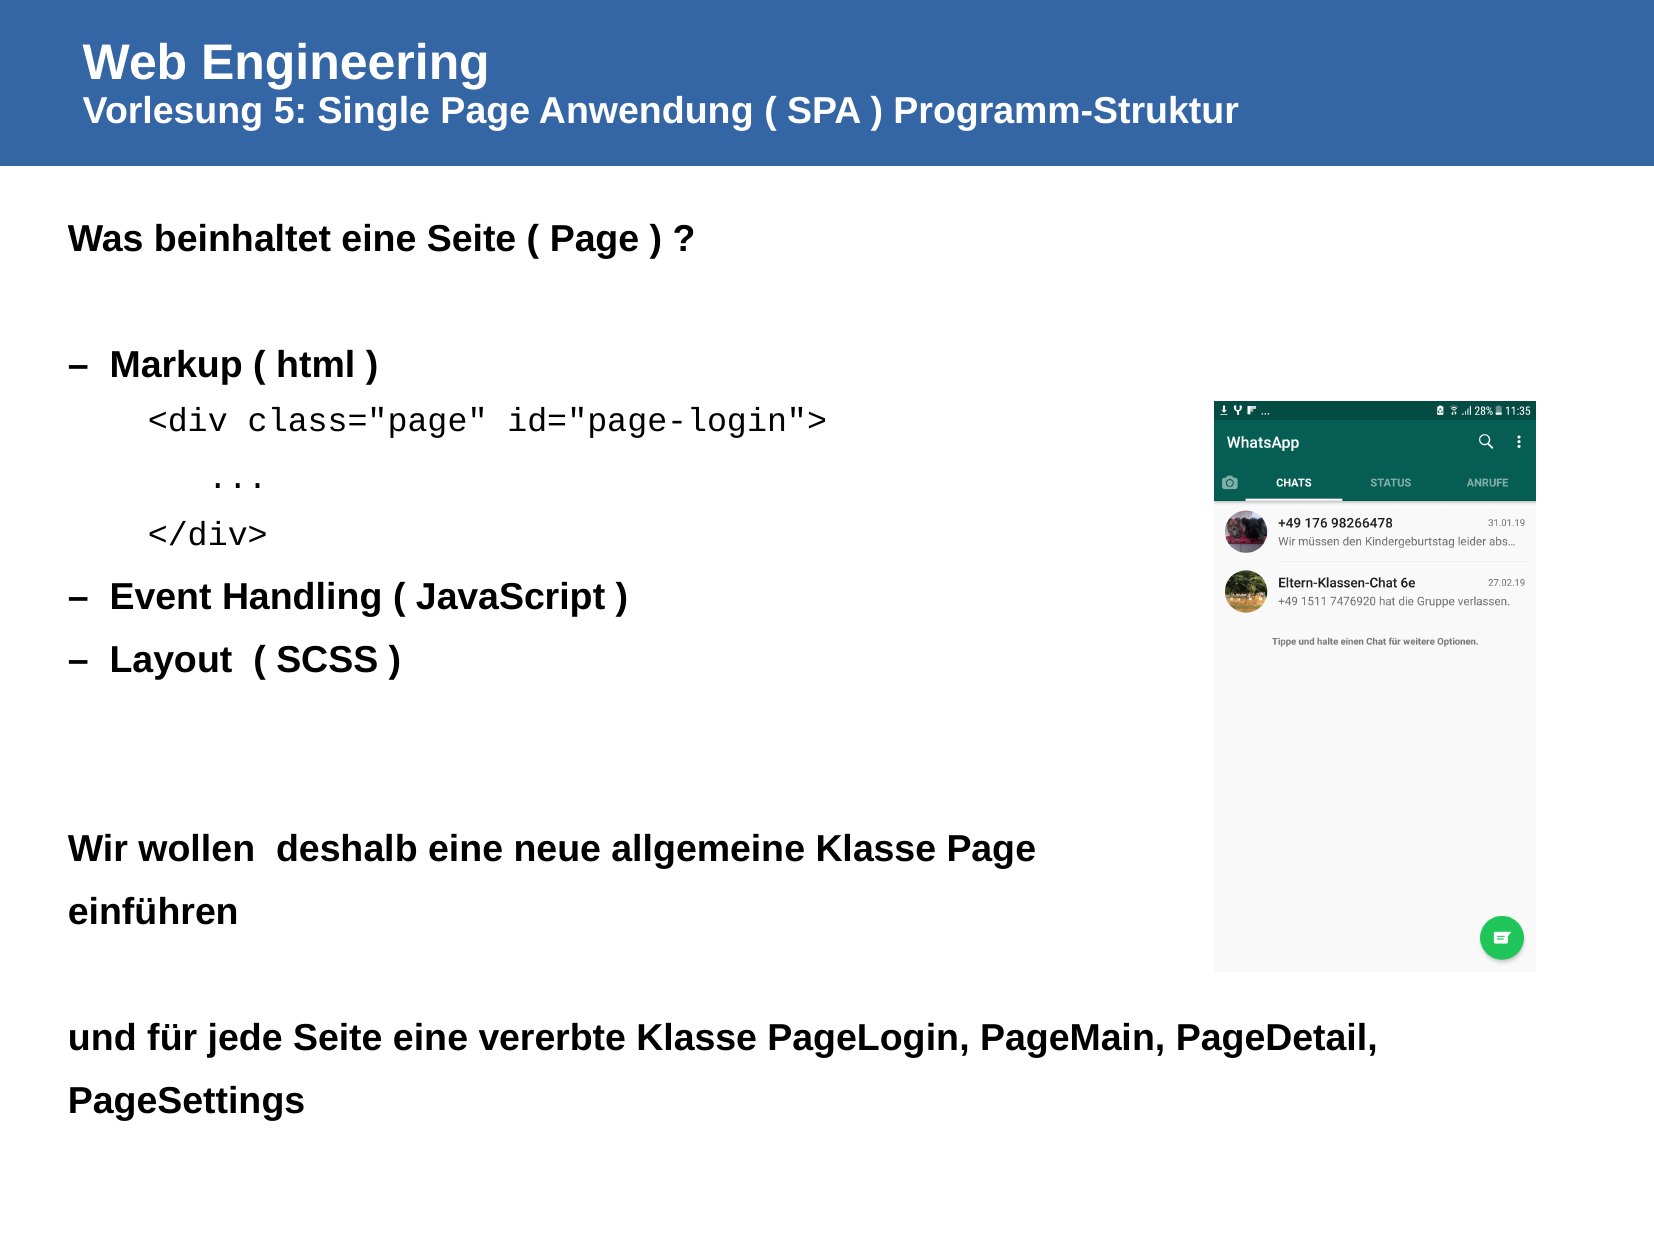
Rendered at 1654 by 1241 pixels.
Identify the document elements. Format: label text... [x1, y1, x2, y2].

title Web Engineering Vorlesung 5: Single Page Anwendung ( SPA ) Programm-Struktur [82, 0, 1571, 166]
picture [1214, 401, 1536, 972]
text_box Was beinhaltet eine Seite ( Page ) ? – Markup ( html ) <div class="page" id="page-login"> ... </div> – Event Handling ( JavaScript ) – Layout ( SCSS ) Wir wollen deshalb eine neue allgemeine Klasse Page einführen und für jede Seite eine vererbte Klasse PageLogin, PageMain, PageDetail, PageSettings [53, 188, 1619, 1186]
